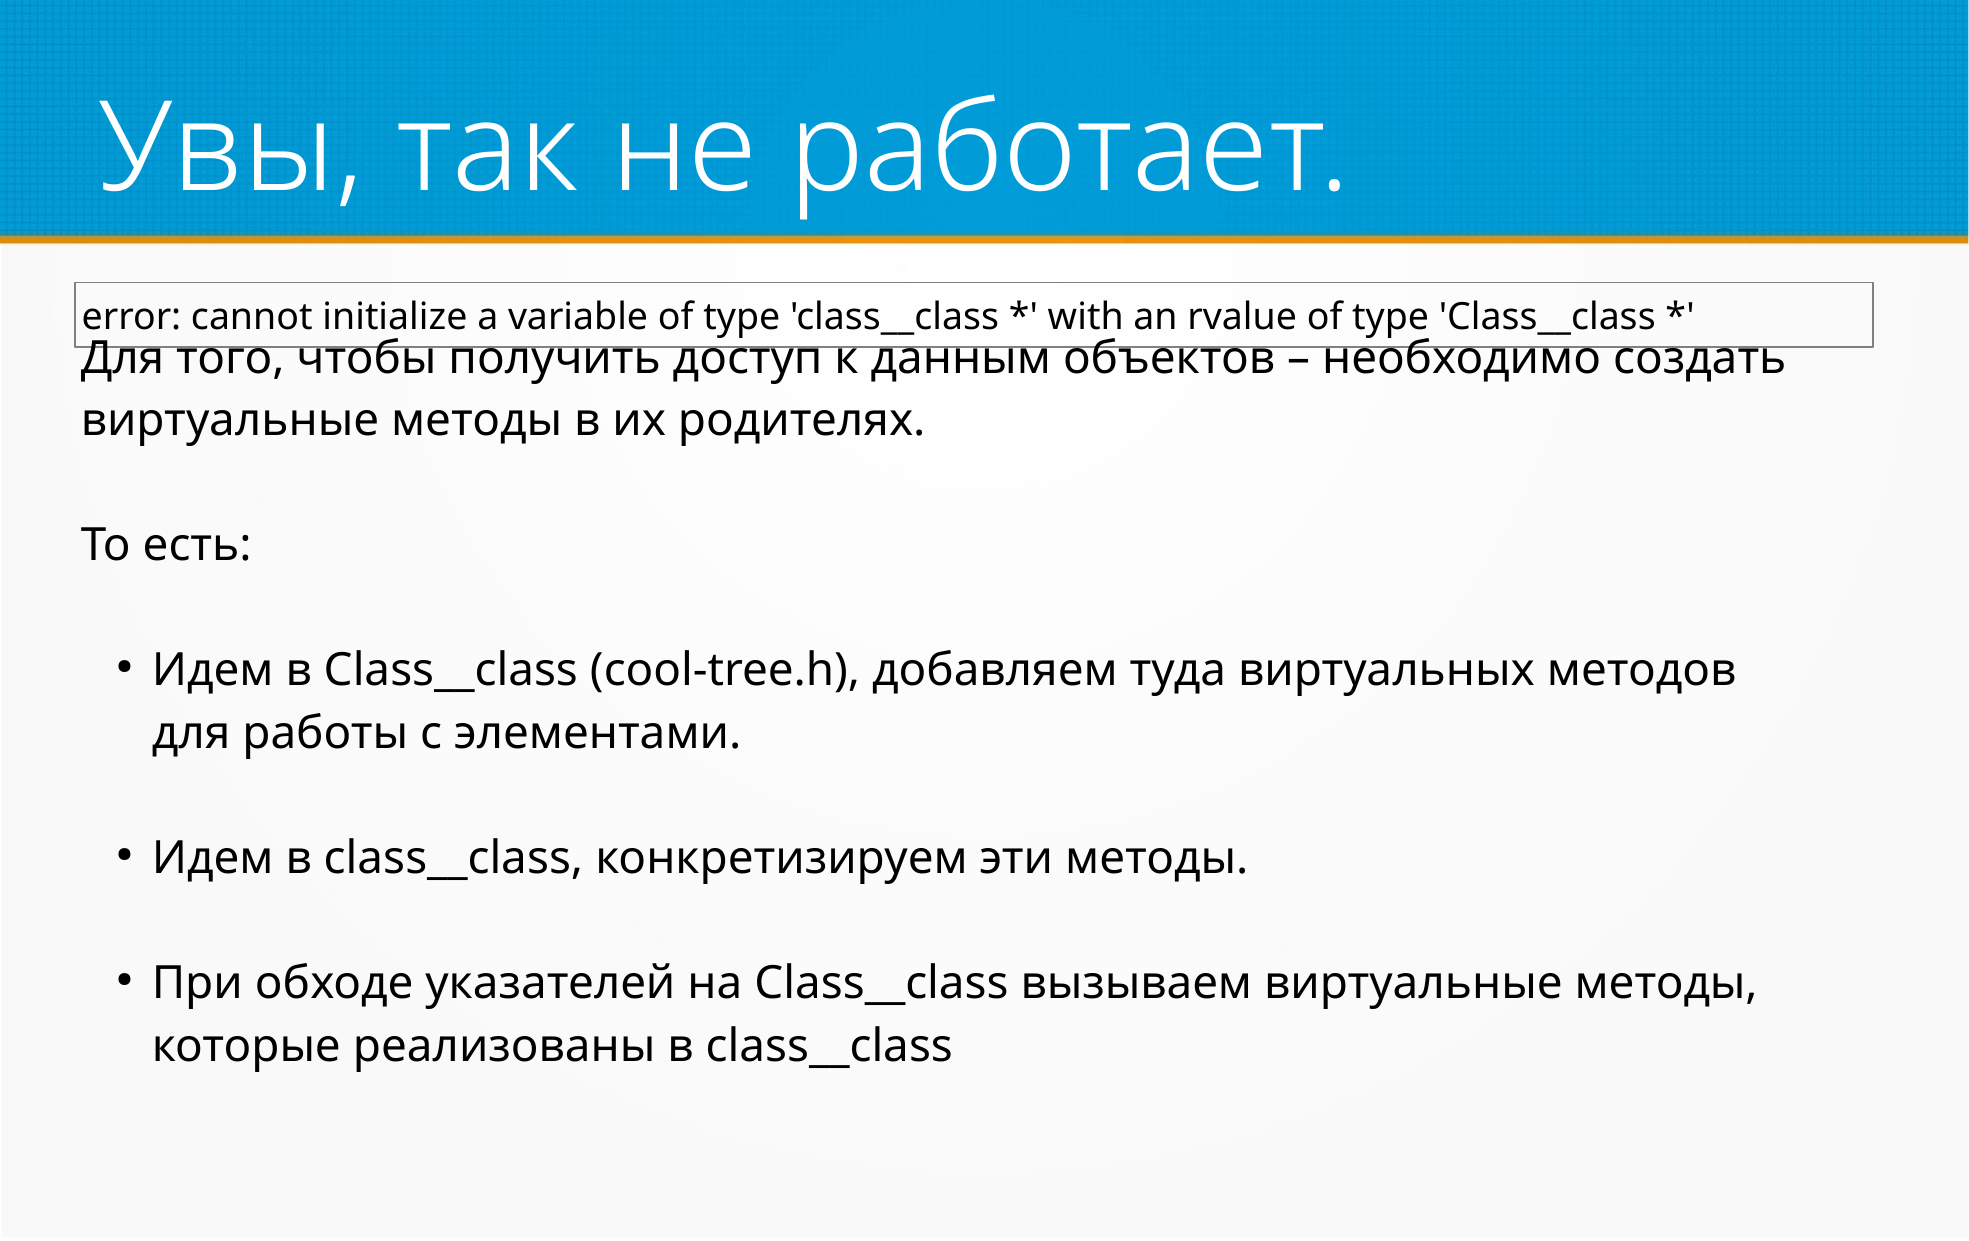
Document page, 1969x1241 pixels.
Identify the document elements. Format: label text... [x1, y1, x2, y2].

text_box error: cannot initialize a variable of type 'class__class *' with an rvalue of type 'Class__class *' [75, 284, 1874, 346]
text_box Для того, чтобы получить доступ к данным объектов – необходимо создать виртуальные методы в их родителях. То есть: Идем в Class__class (cool-tree.h), добавляем туда виртуальных методов для работы с элементами. Идем в class__class, конкретизируем эти методы. При обходе указателей на Class__class вызываем виртуальные методы, которые реализованы в class__class [75, 373, 1801, 1025]
title Увы, так не работает. [98, 19, 1870, 227]
picture [0, 233, 1969, 1241]
